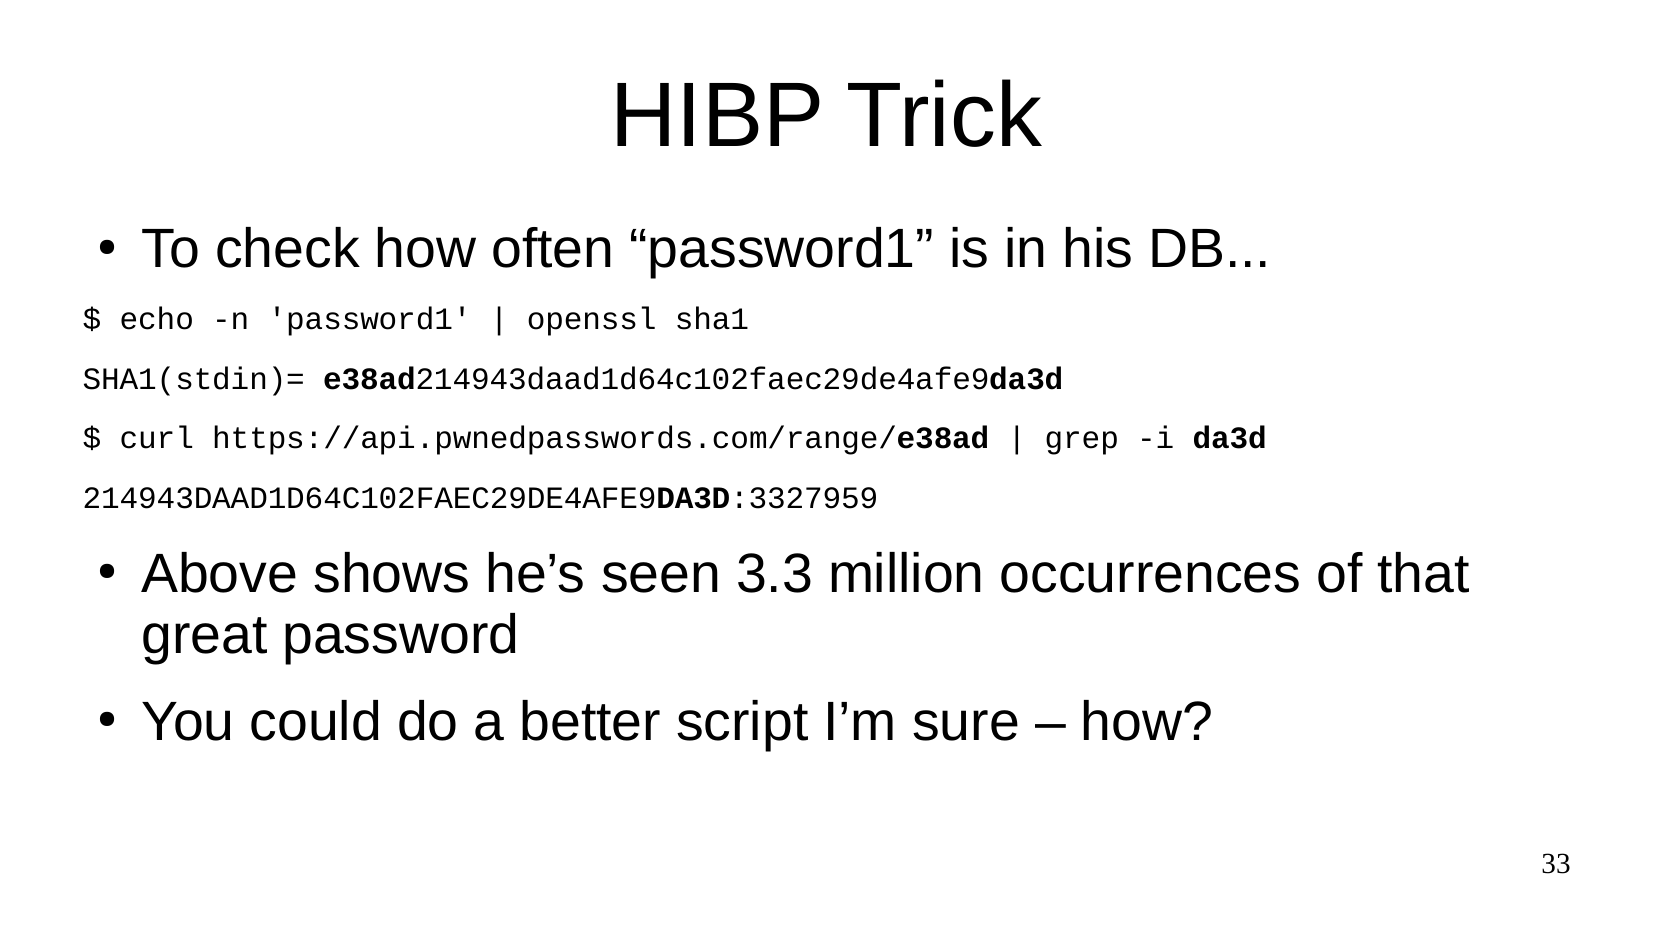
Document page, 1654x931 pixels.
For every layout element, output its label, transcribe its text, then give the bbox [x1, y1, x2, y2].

title HIBP Trick [82, 37, 1571, 193]
list To check how often “password1” is in his DB... $ echo -n 'password1' | openssl sha1 SHA1(stdin)= e38ad214943daad1d64c102faec29de4afe9da3d $ curl https://api.pwnedpasswords.com/range/e38ad | grep -i da3d 214943DAAD1D64C102FAEC29DE4AFE9DA3D:3327959 Above shows he’s seen 3.3 million occurrences of that great password You could do a better script I’m sure – how? [82, 217, 1571, 758]
